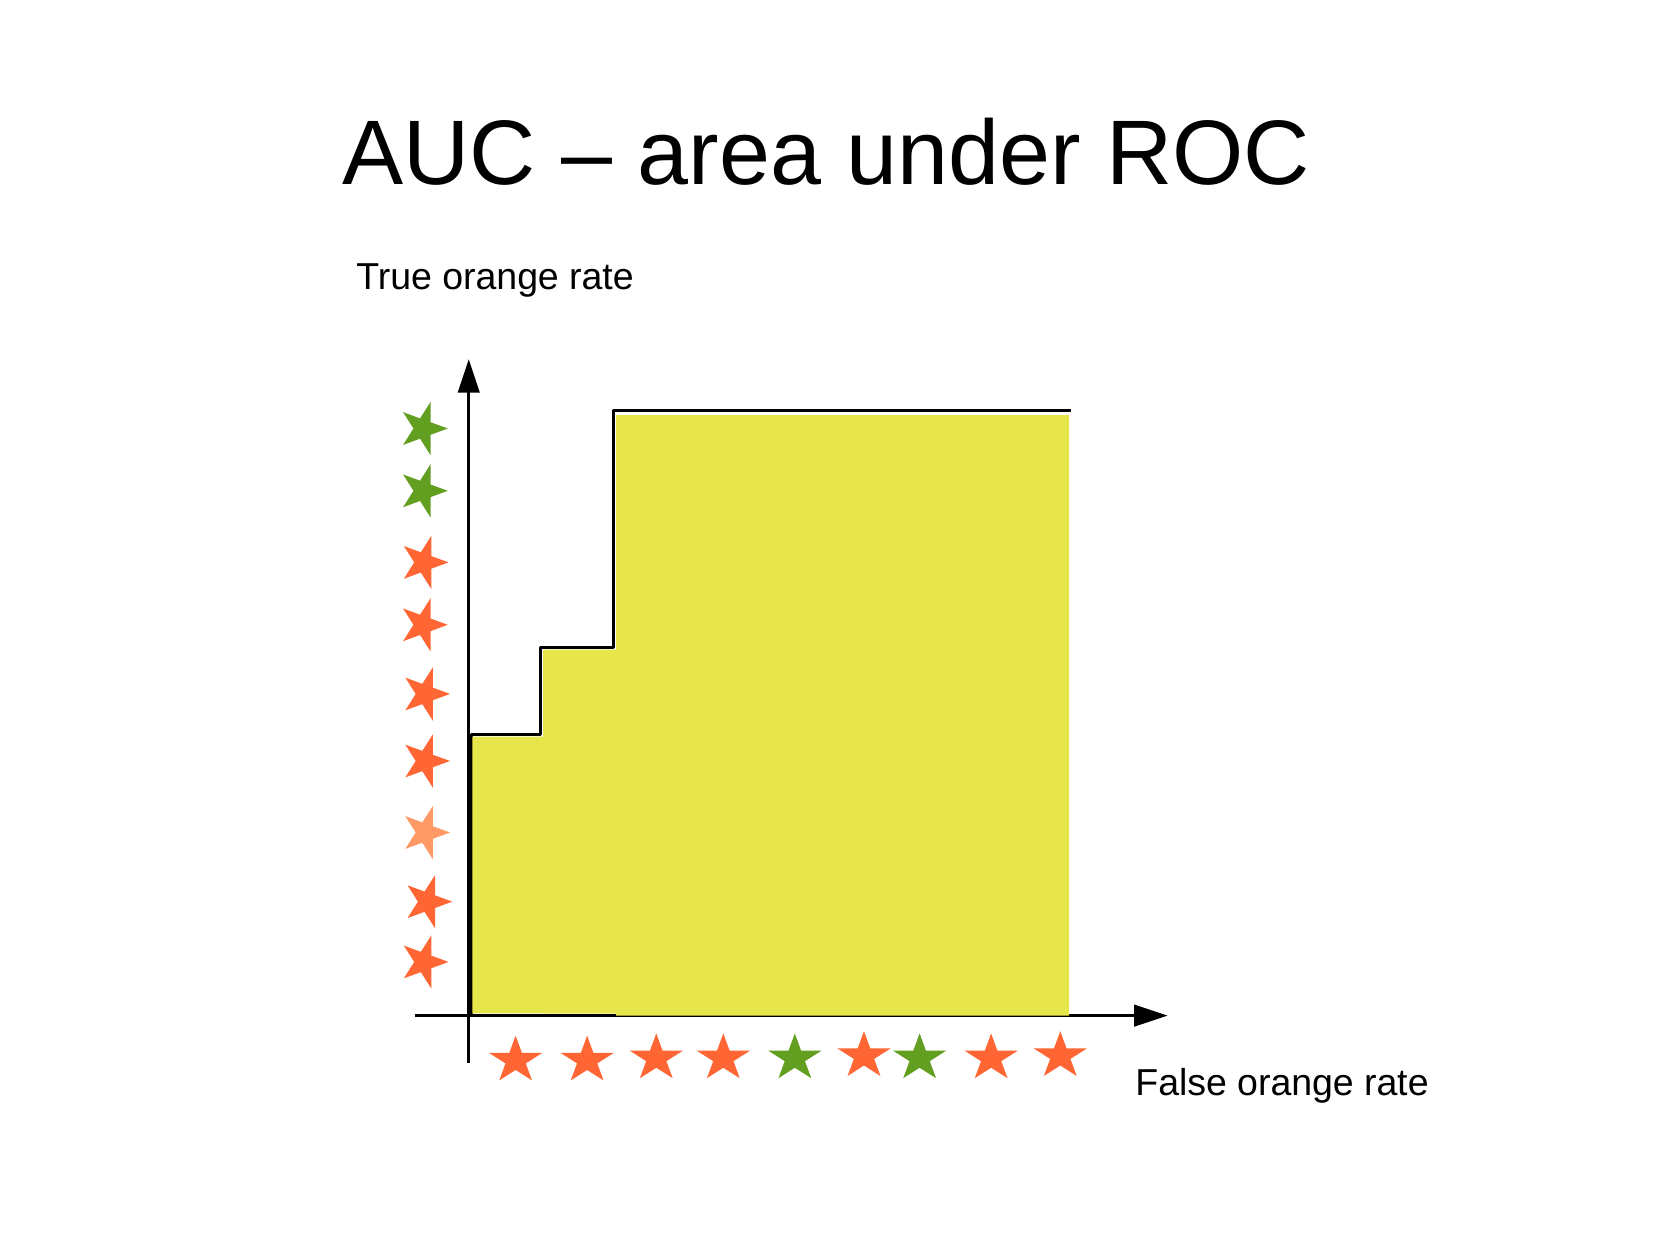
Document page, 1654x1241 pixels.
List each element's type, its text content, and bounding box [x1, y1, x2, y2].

text_box False orange rate [1120, 1053, 1444, 1111]
text_box [403, 935, 449, 989]
text_box [837, 1031, 891, 1076]
text_box [403, 535, 449, 590]
text_box [696, 1033, 751, 1079]
text_box [403, 598, 448, 652]
text_box [405, 805, 451, 860]
text_box [403, 464, 448, 518]
text_box [892, 1033, 947, 1079]
text_box [1033, 1031, 1088, 1076]
text_box True orange rate [341, 247, 649, 305]
text_box [964, 1033, 1018, 1079]
text_box [488, 1035, 543, 1081]
text_box [560, 1035, 614, 1081]
text_box [472, 415, 1070, 1016]
title AUC – area under ROC [82, 56, 1571, 250]
text_box [403, 401, 448, 456]
text_box [405, 734, 451, 788]
text_box [407, 874, 453, 929]
text_box [629, 1033, 684, 1079]
text_box [768, 1033, 822, 1079]
text_box [405, 667, 451, 721]
